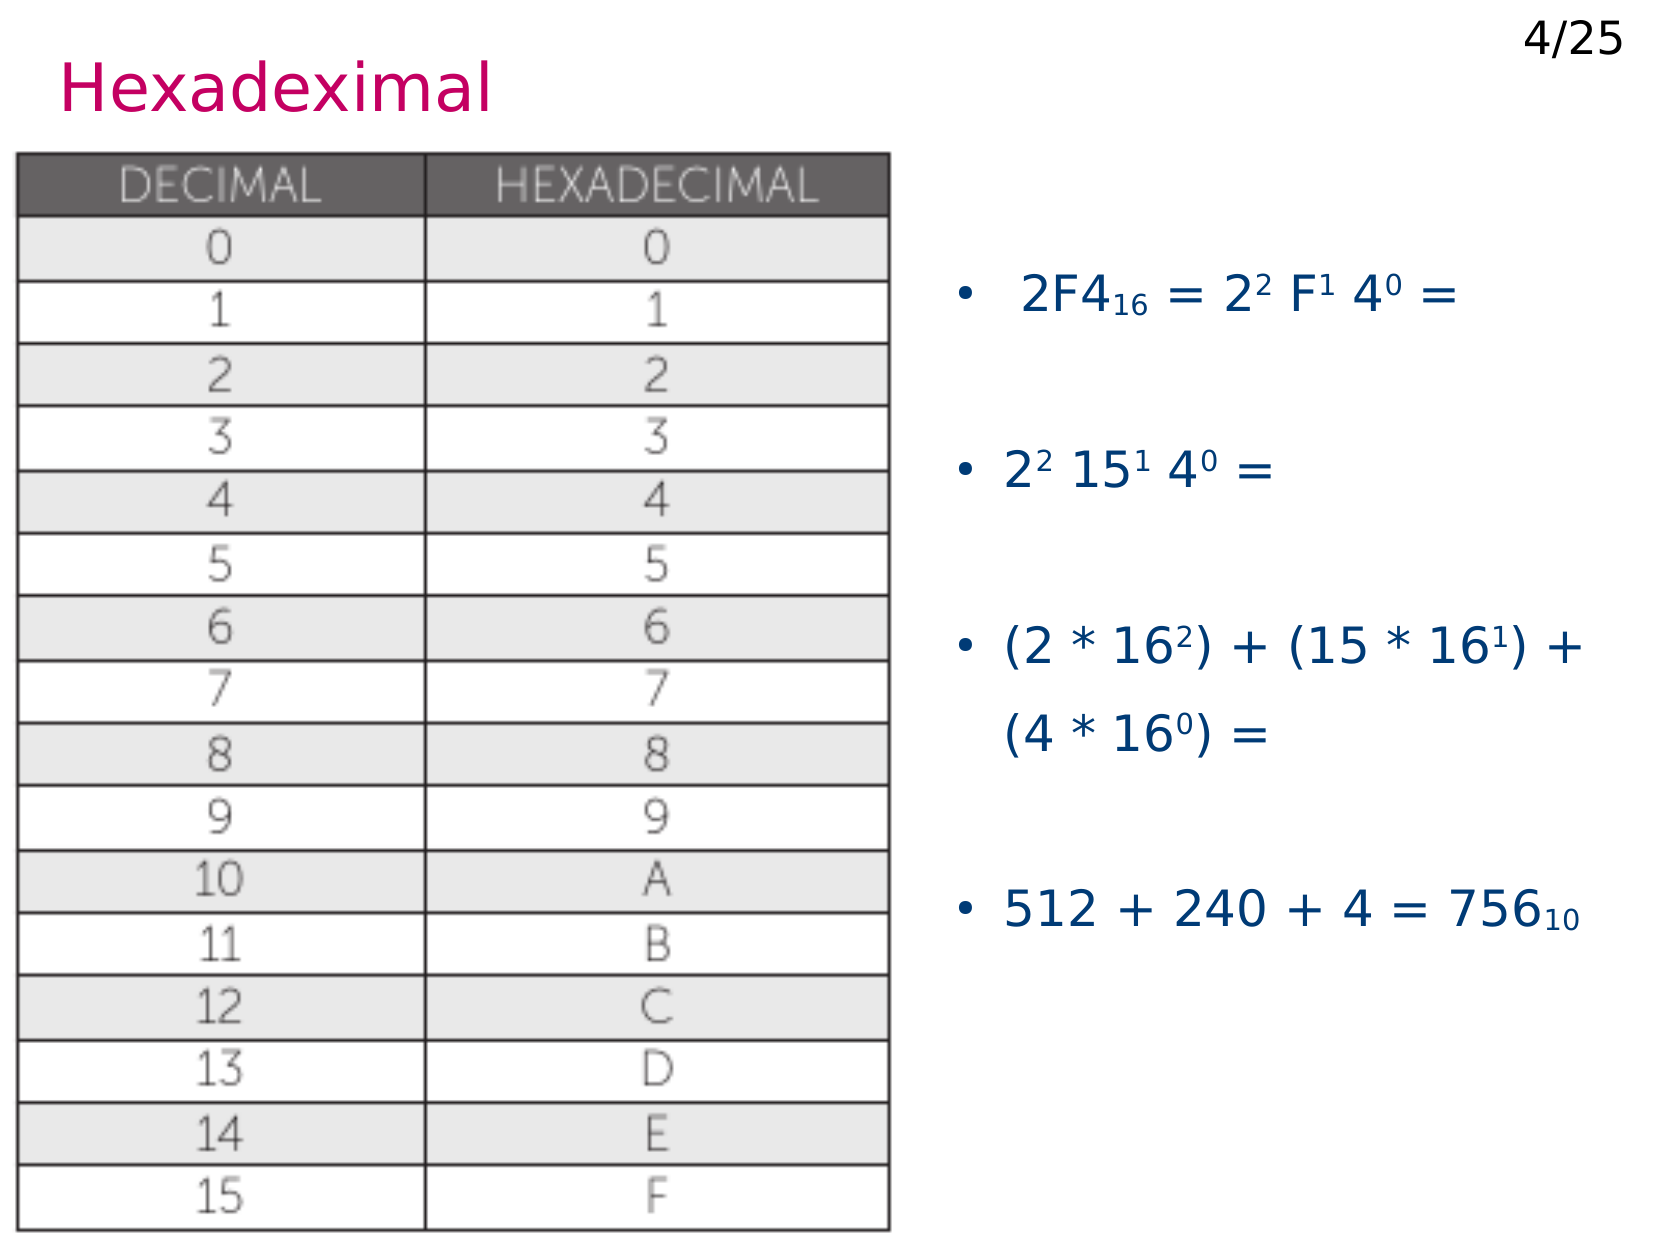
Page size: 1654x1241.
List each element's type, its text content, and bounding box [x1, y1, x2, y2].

picture [11, 147, 898, 1239]
list 2F416 = 22 F1 40 = 22 151 40 = (2 * 162) + (15 * 161) + (4 * 160) = 512 + 240 + 4 = 75610 [956, 236, 1625, 1211]
title Hexadeximal [59, 29, 1625, 148]
